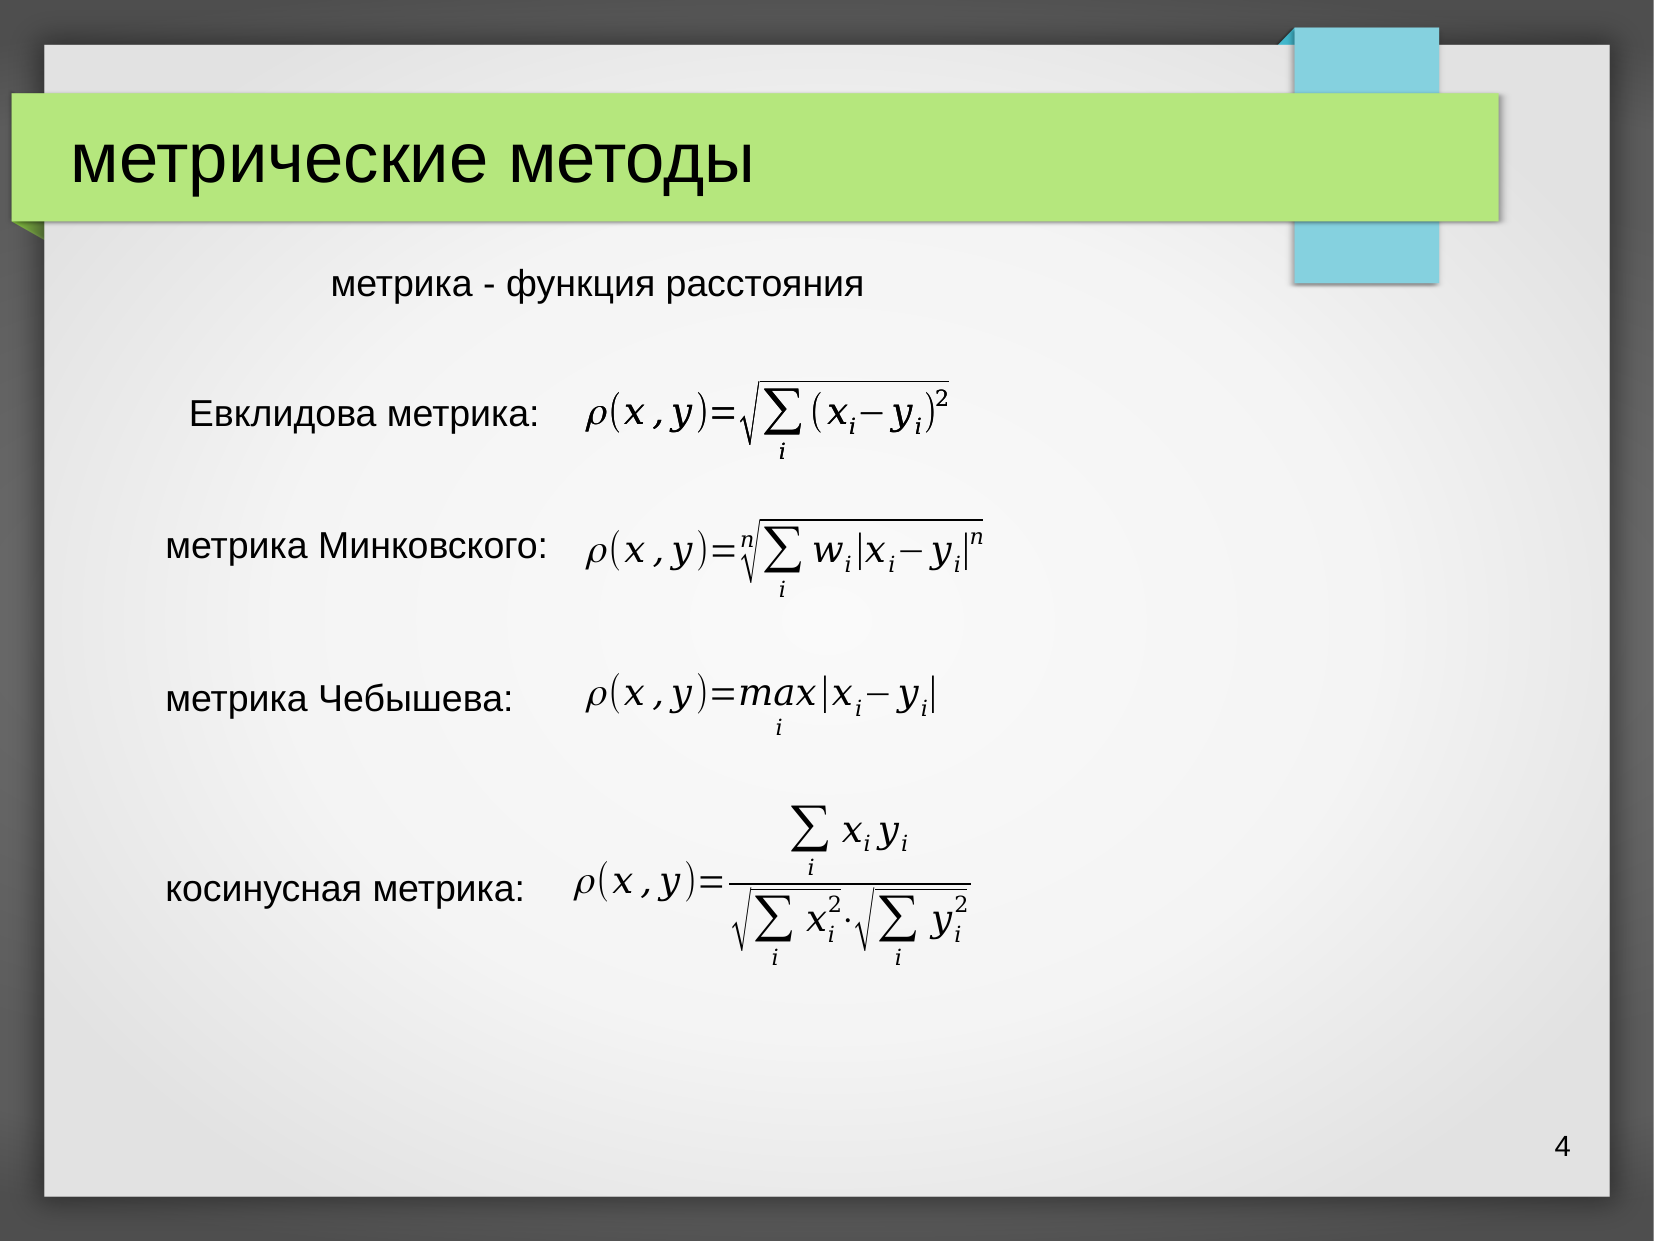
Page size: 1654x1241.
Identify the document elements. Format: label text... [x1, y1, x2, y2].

chart [578, 379, 956, 465]
title метрические методы [70, 118, 1205, 199]
text_box косинусная метрика: [165, 850, 567, 926]
chart [578, 517, 990, 603]
text_box метрика Минковского: [165, 507, 567, 583]
text_box Евклидова метрика: [188, 389, 567, 437]
text_box метрика Чебышева: [165, 661, 567, 737]
subtitle метрика - функция расстояния [330, 259, 993, 307]
picture [0, 0, 1654, 1241]
chart [566, 803, 978, 972]
chart [578, 671, 946, 742]
